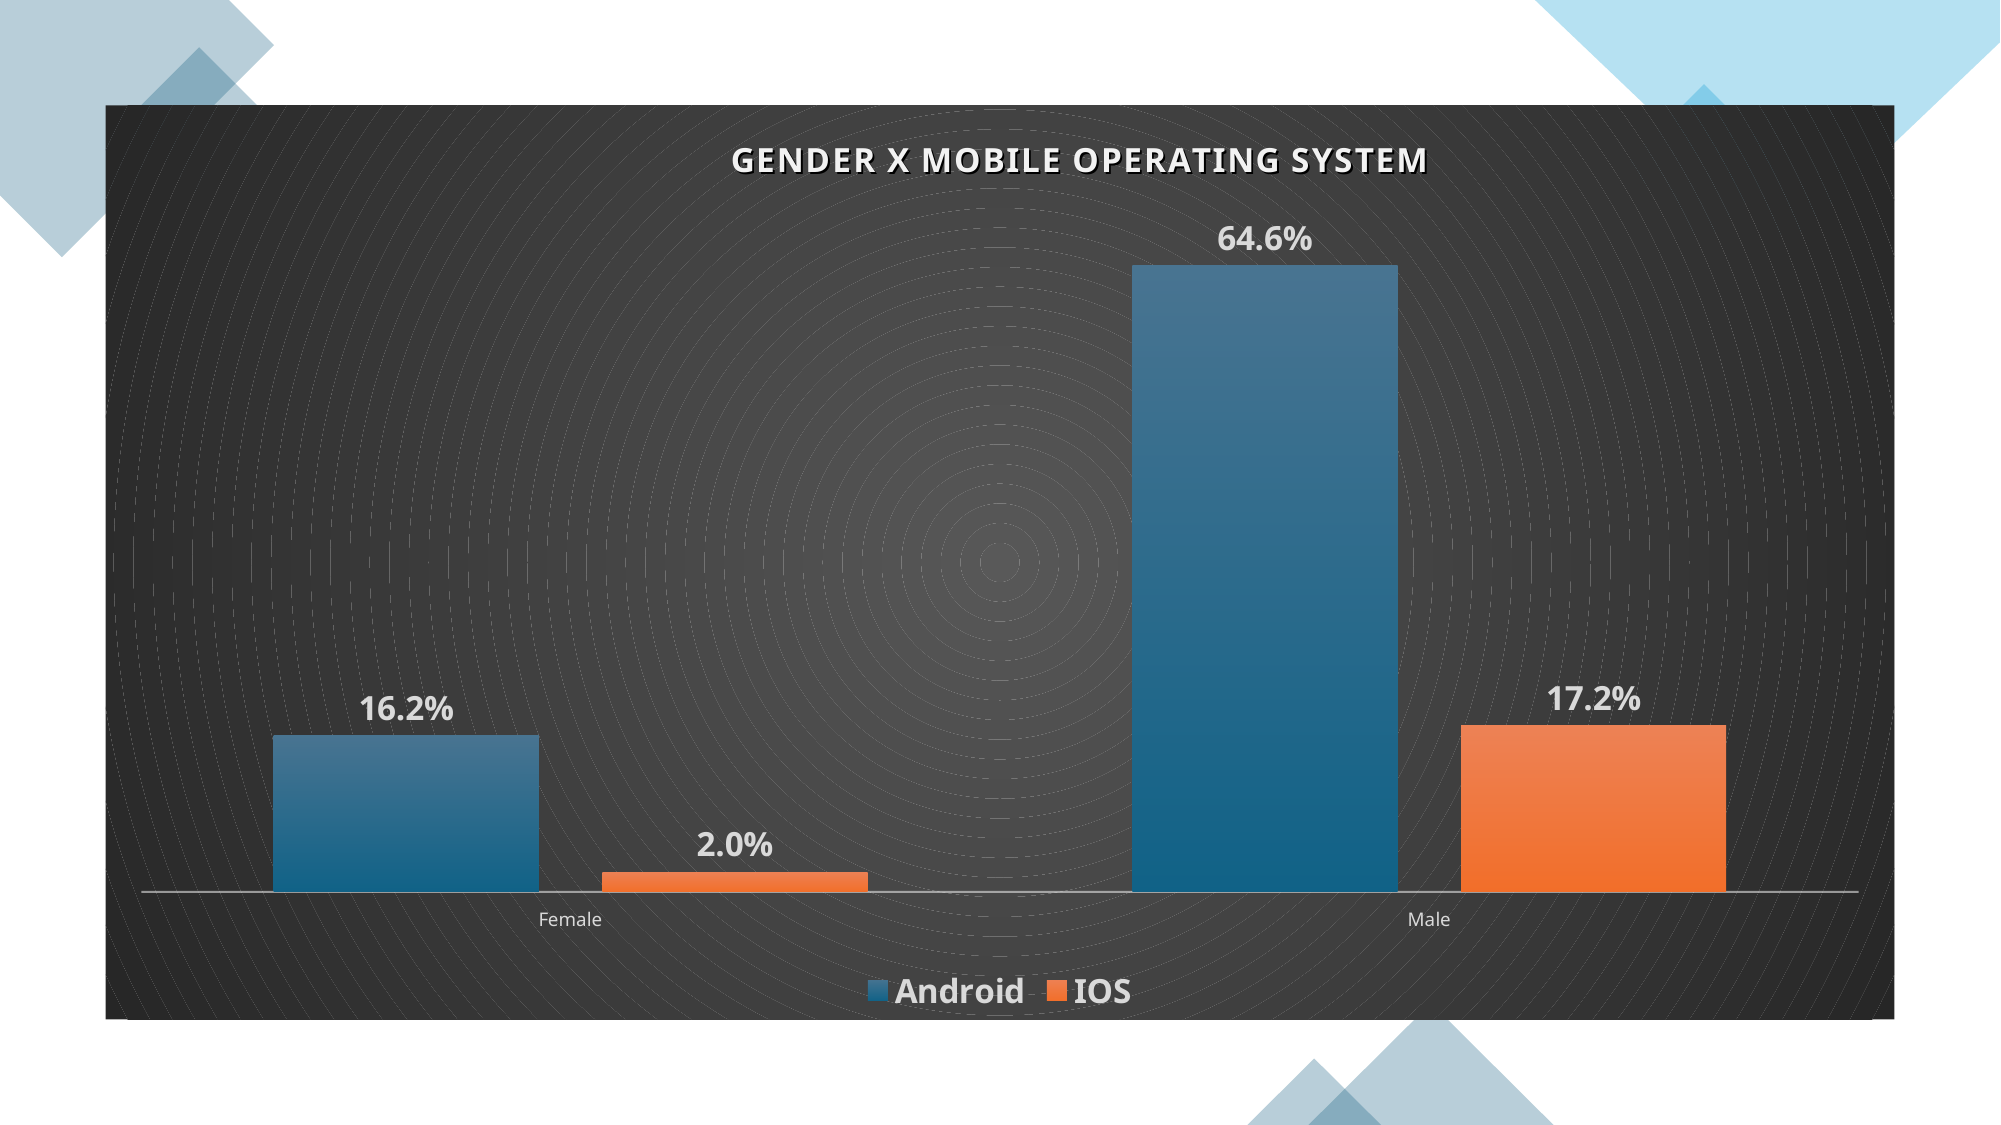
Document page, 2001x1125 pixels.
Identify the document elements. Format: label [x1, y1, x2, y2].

chart [105, 105, 1895, 1020]
text_box [0, 0, 2000, 1125]
